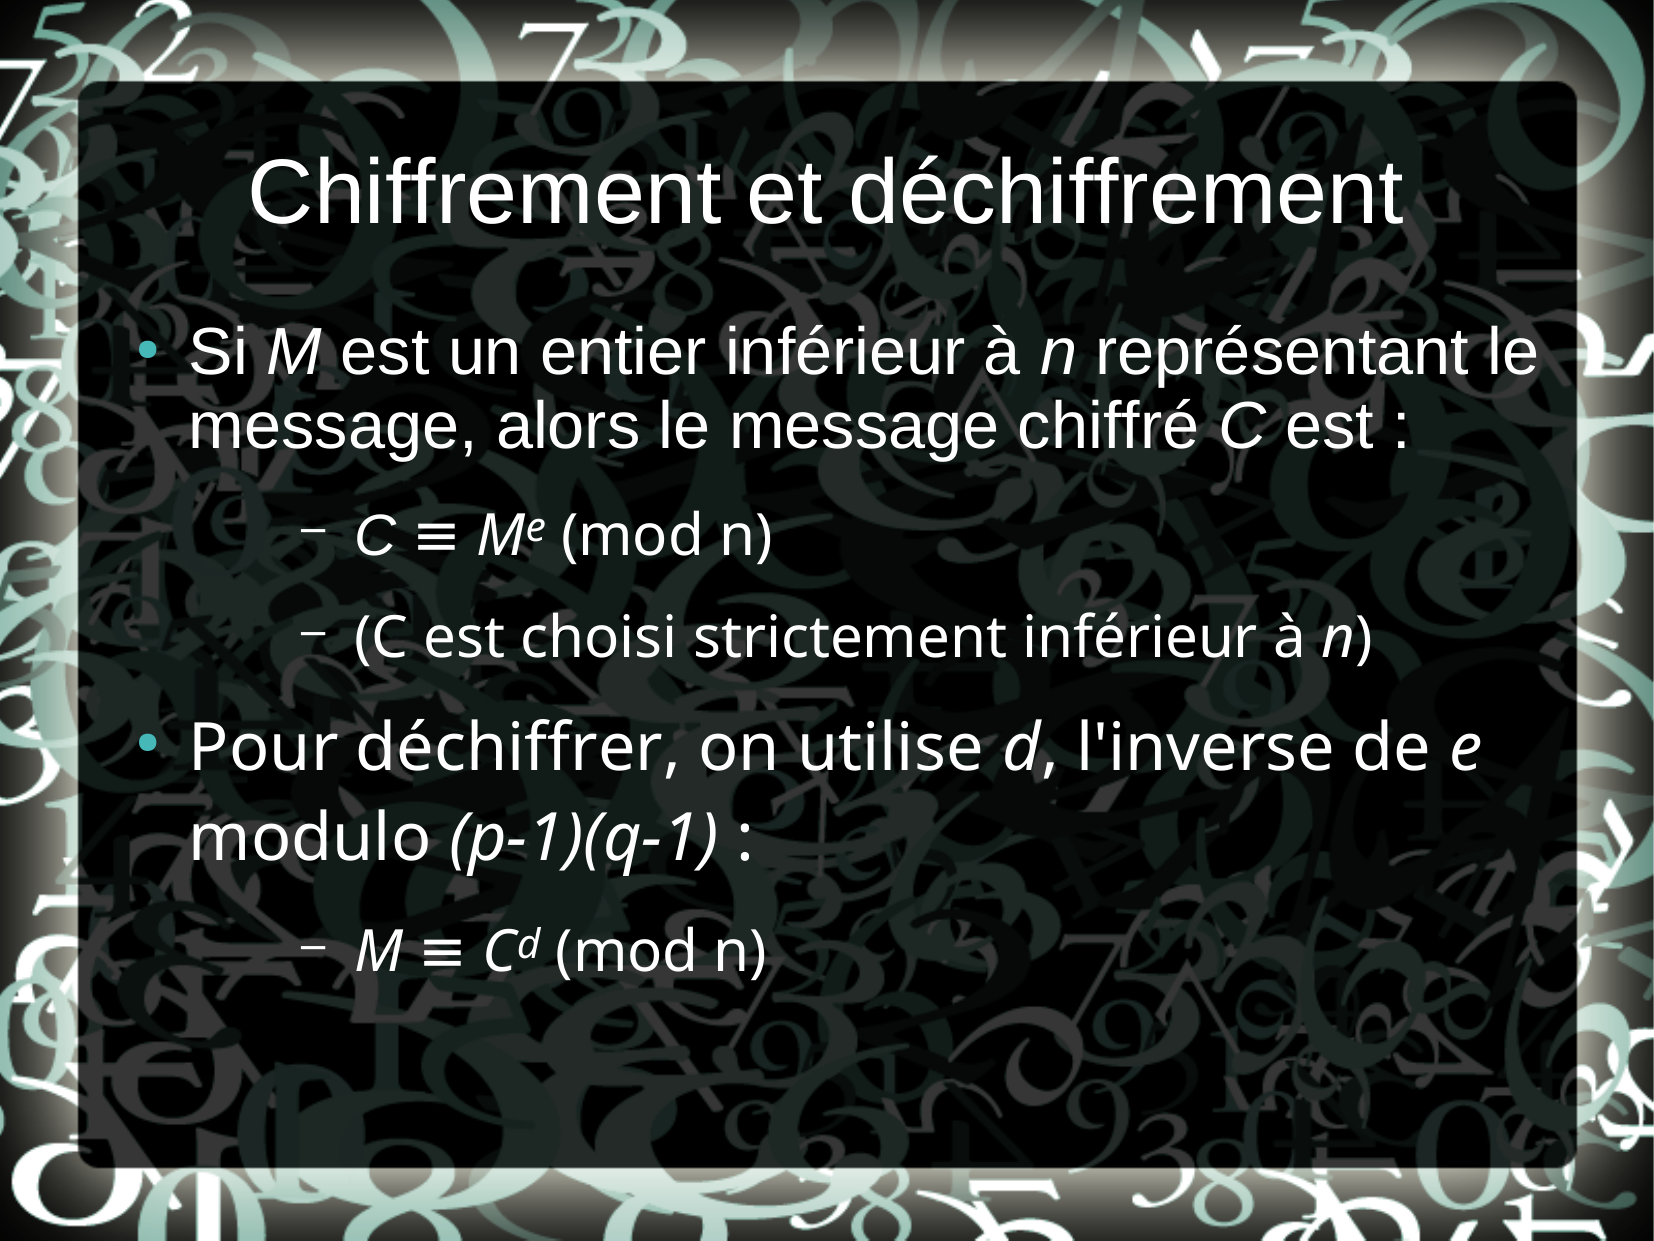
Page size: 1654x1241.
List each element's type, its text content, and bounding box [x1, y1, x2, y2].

list Si M est un entier inférieur à n représentant le message, alors le message chiffré C est : C ≡ Me (mod n) (C est choisi strictement inférieur à n) Pour déchiffrer, on utilise d, l'inverse de e modulo (p-1)(q-1) : M ≡ Cd (mod n) [118, 313, 1542, 1028]
title Chiffrement et déchiffrement [82, 88, 1571, 296]
picture [0, 0, 1654, 1241]
